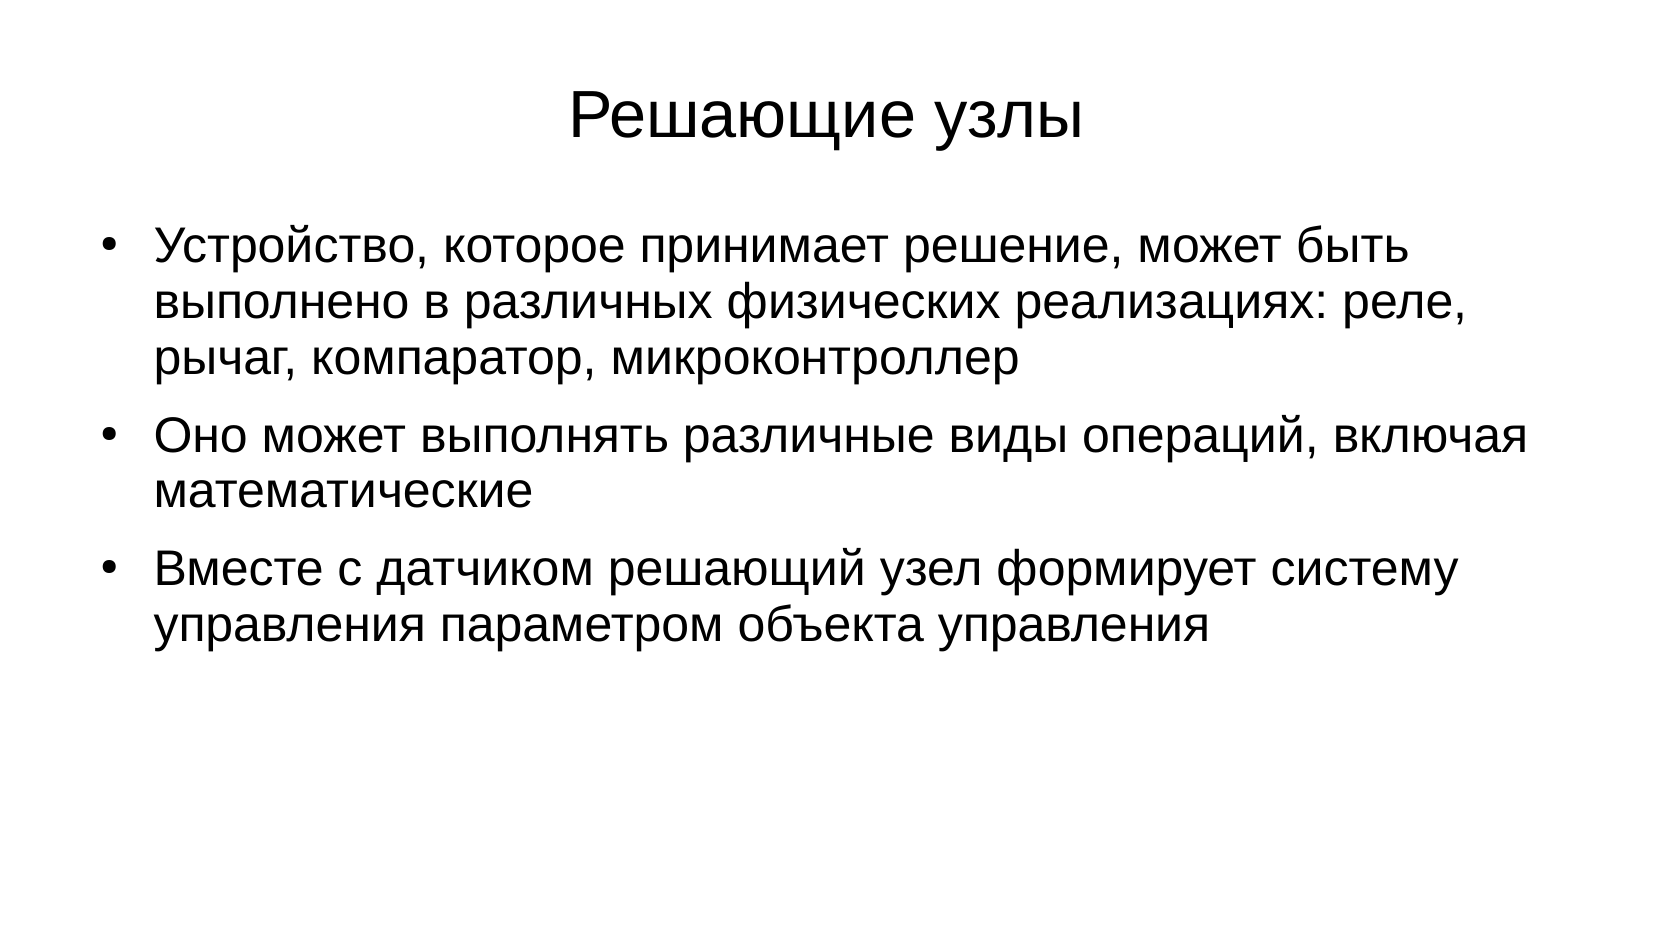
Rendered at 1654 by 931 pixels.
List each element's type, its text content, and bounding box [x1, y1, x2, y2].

list Устройство, которое принимает решение, может быть выполнено в различных физических реализациях: реле, рычаг, компаратор, микроконтроллер Оно может выполнять различные виды операций, включая математические Вместе с датчиком решающий узел формирует систему управления параметром объекта управления [82, 217, 1571, 758]
title Решающие узлы [82, 37, 1571, 193]
